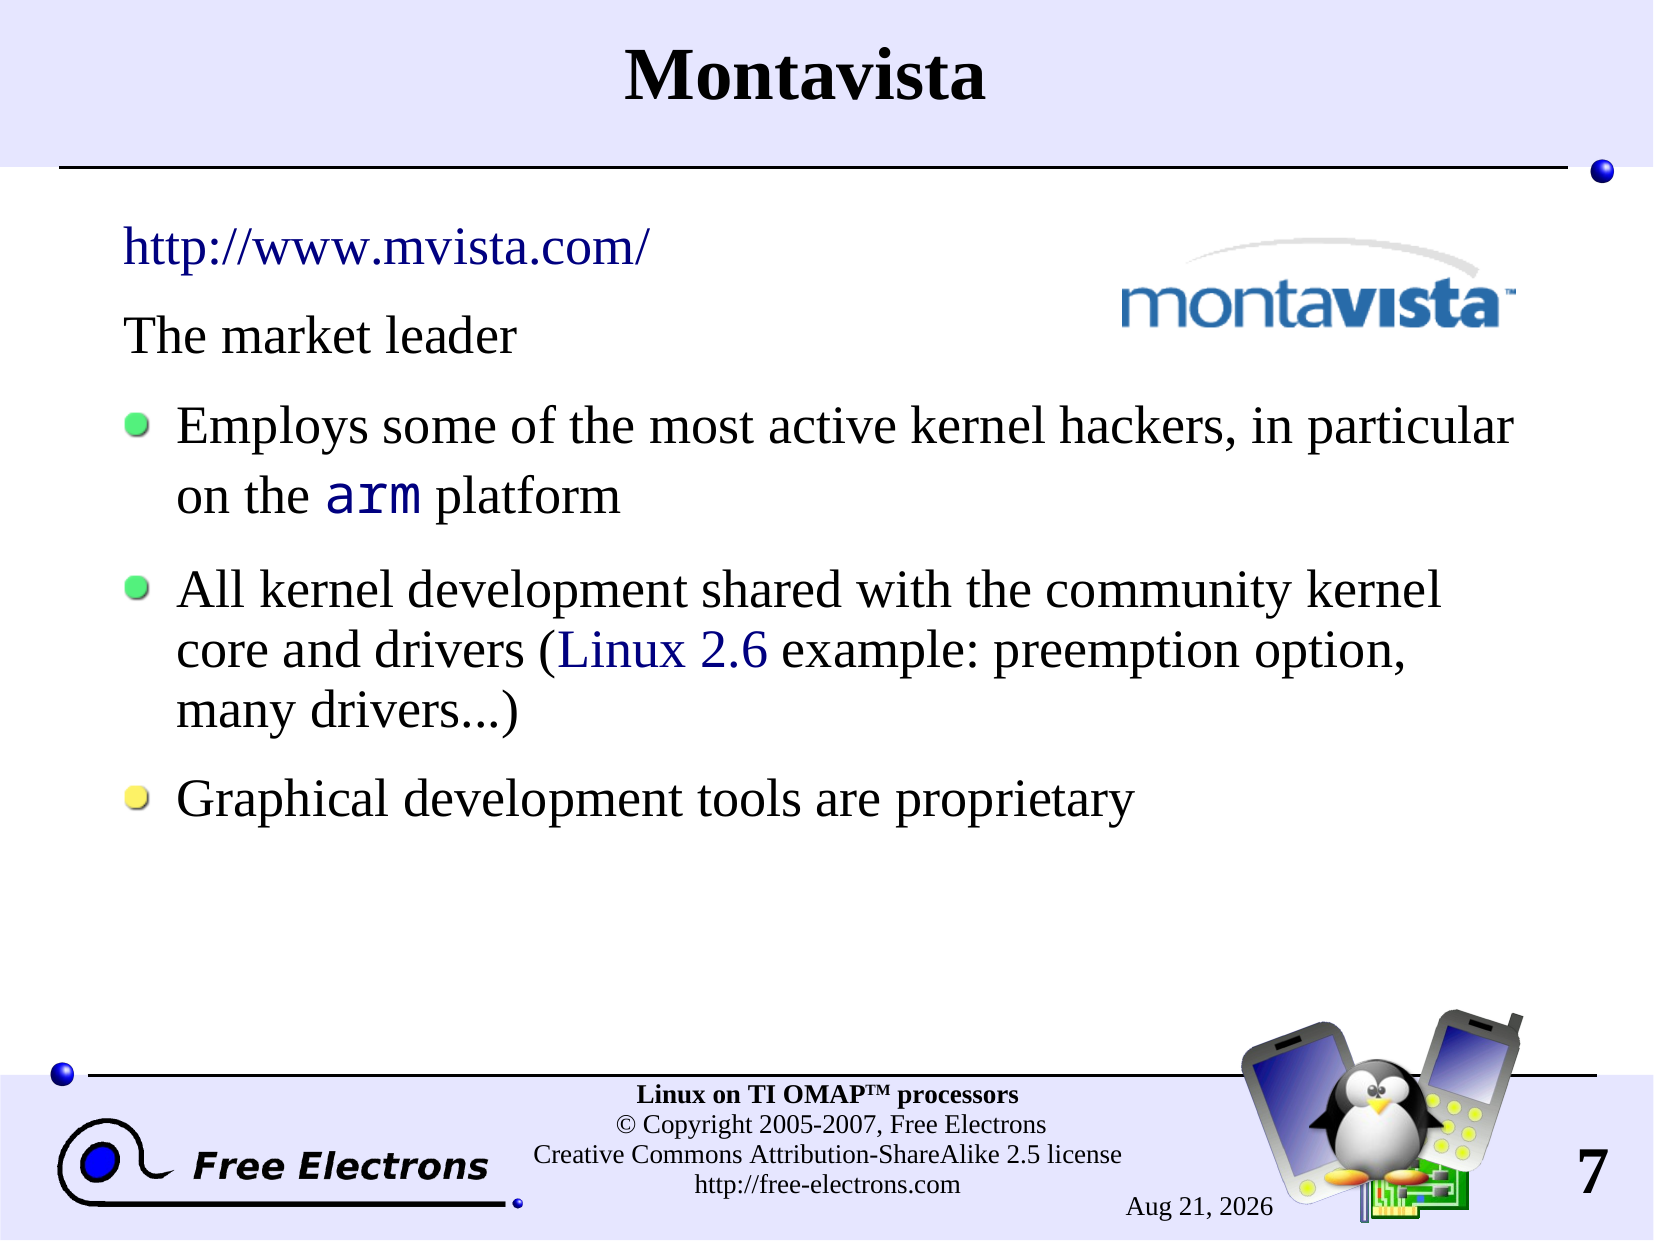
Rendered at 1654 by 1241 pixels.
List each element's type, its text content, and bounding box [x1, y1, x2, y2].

picture [1122, 228, 1516, 333]
picture [50, 1107, 527, 1216]
title Montavista [60, 12, 1551, 138]
list http://www.mvista.com/ The market leader Employs some of the most active kernel hackers, in particular on the arm platform All kernel development shared with the community kernel core and drivers (Linux 2.6 example: preemption option, many drivers...) Graphical development tools are proprietary [105, 216, 1518, 1066]
picture [1231, 1007, 1538, 1241]
